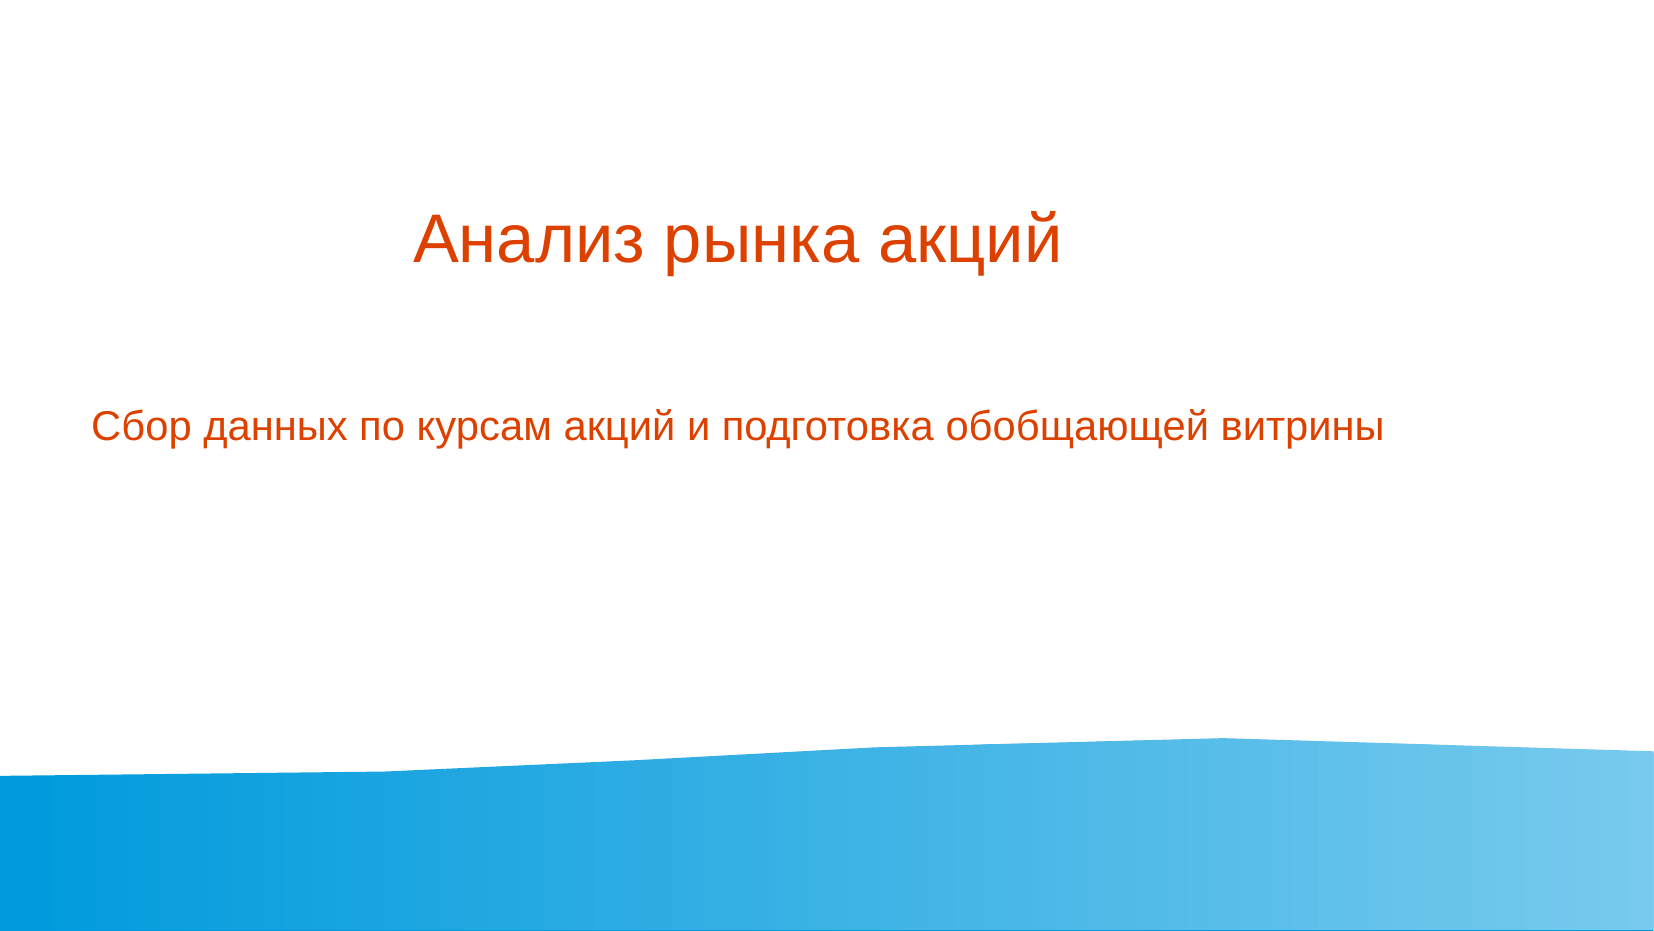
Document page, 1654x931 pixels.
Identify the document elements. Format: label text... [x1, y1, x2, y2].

title Сбор данных по курсам акций и подготовка обобщающей витрины [0, 337, 1477, 515]
title Анализ рынка акций [0, 150, 1477, 328]
